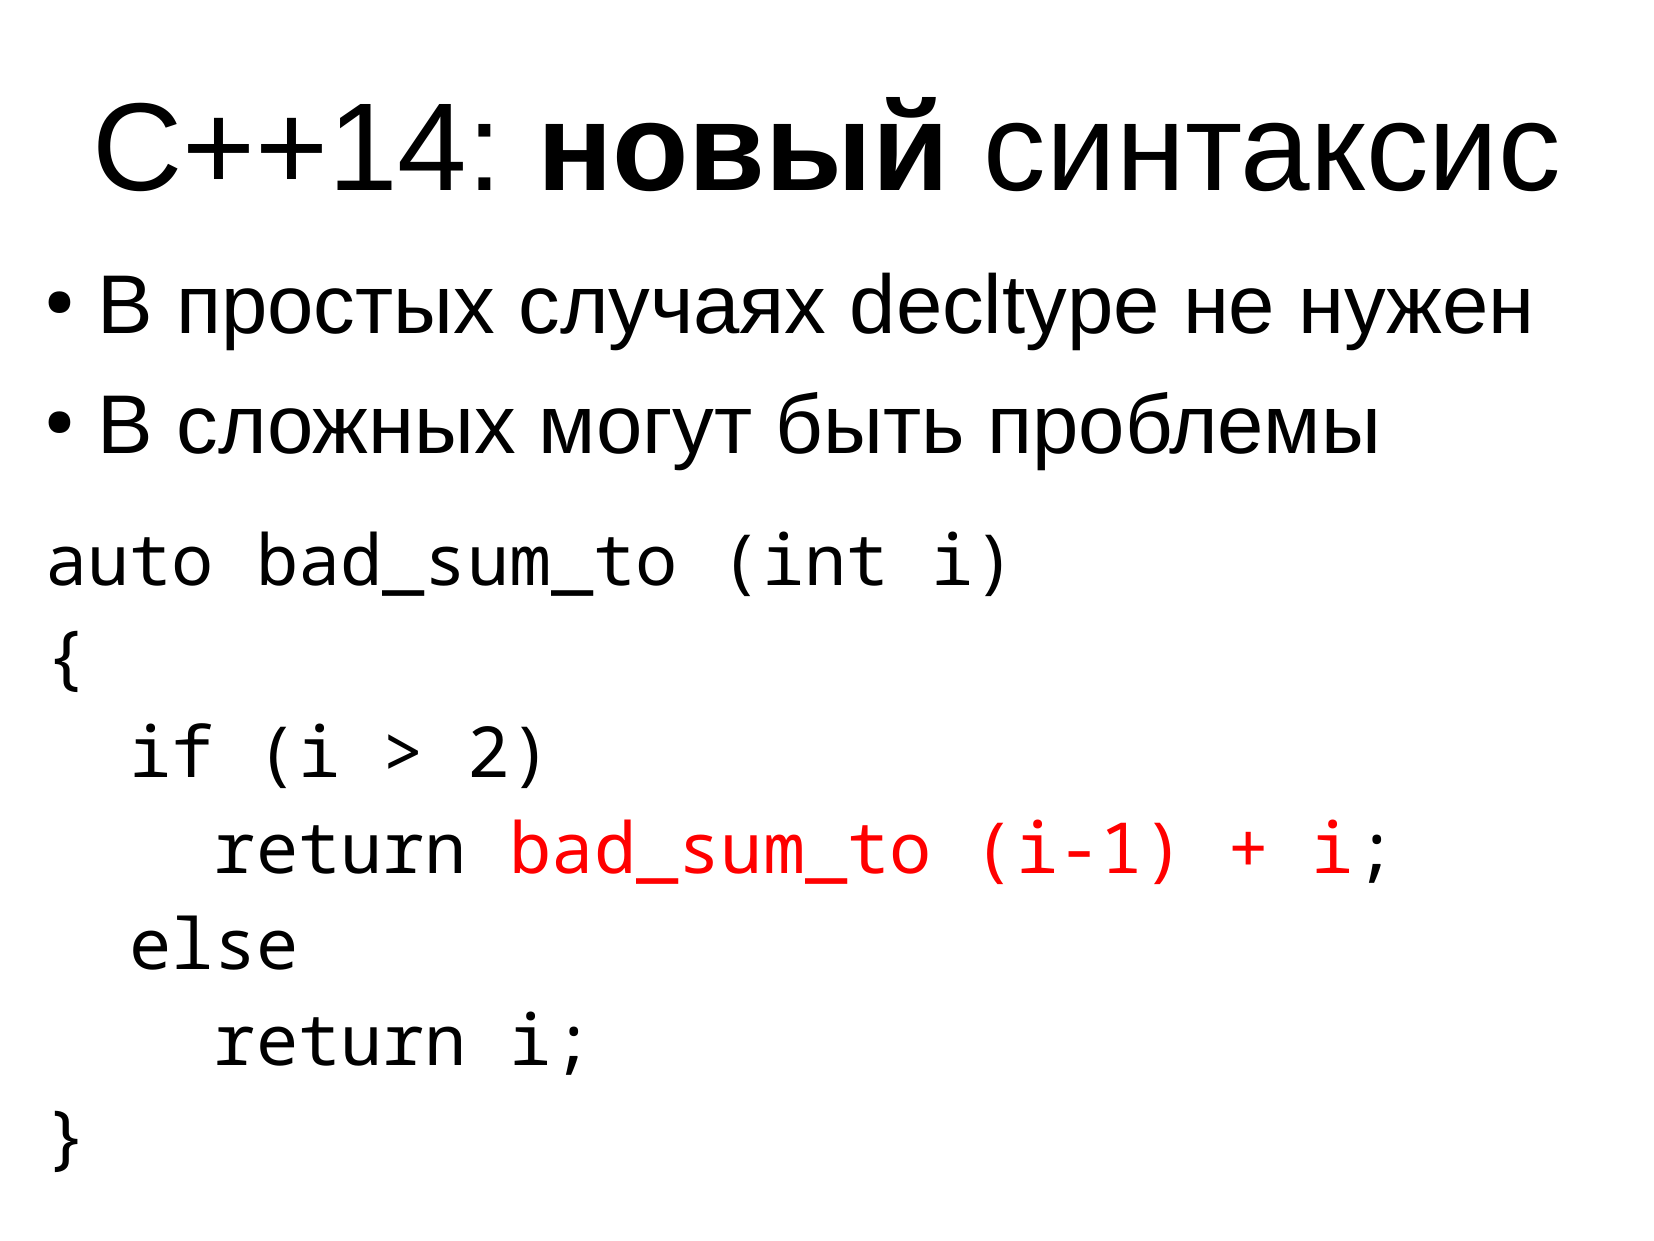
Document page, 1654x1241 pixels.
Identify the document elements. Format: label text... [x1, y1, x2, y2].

list auto bad_sum_to (int i) { if (i > 2) return bad_sum_to (i-1) + i; else return i; } [45, 751, 1583, 1186]
title C++14: новый синтаксис [82, 43, 1571, 251]
list В простых случаях decltype не нужен В сложных могут быть проблемы [26, 258, 1647, 751]
